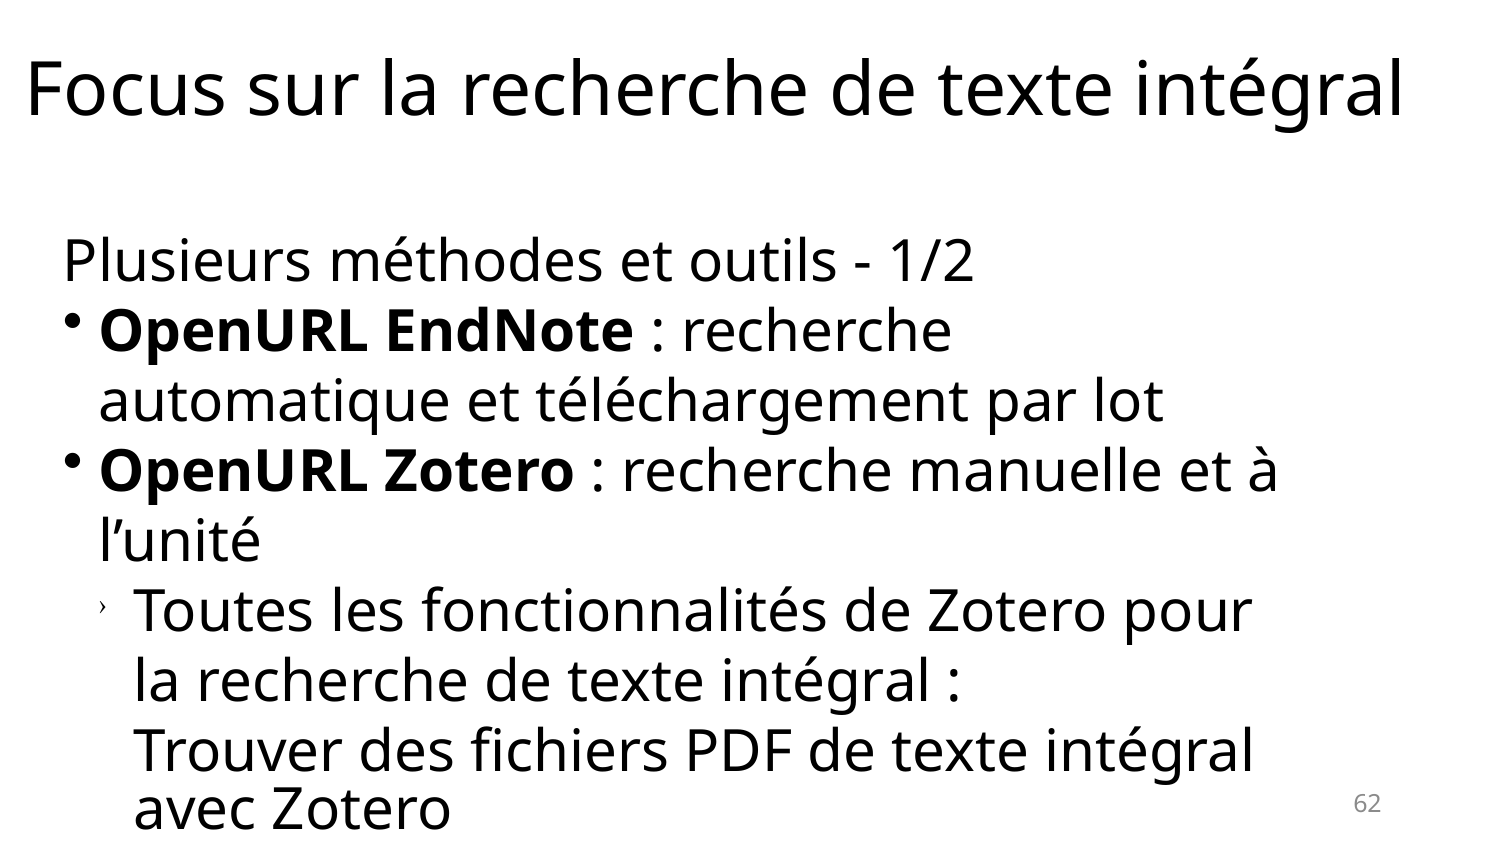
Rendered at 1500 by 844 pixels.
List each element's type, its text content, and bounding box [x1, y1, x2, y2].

text_box Plusieurs méthodes et outils - 1/2 OpenURL EndNote : recherche automatique et téléchargement par lot OpenURL Zotero : recherche manuelle et à l’unité Toutes les fonctionnalités de Zotero pour la recherche de texte intégral : Trouver des fichiers PDF de texte intégral avec Zotero [48, 215, 1318, 800]
title Focus sur la recherche de texte intégral [9, 9, 1500, 173]
